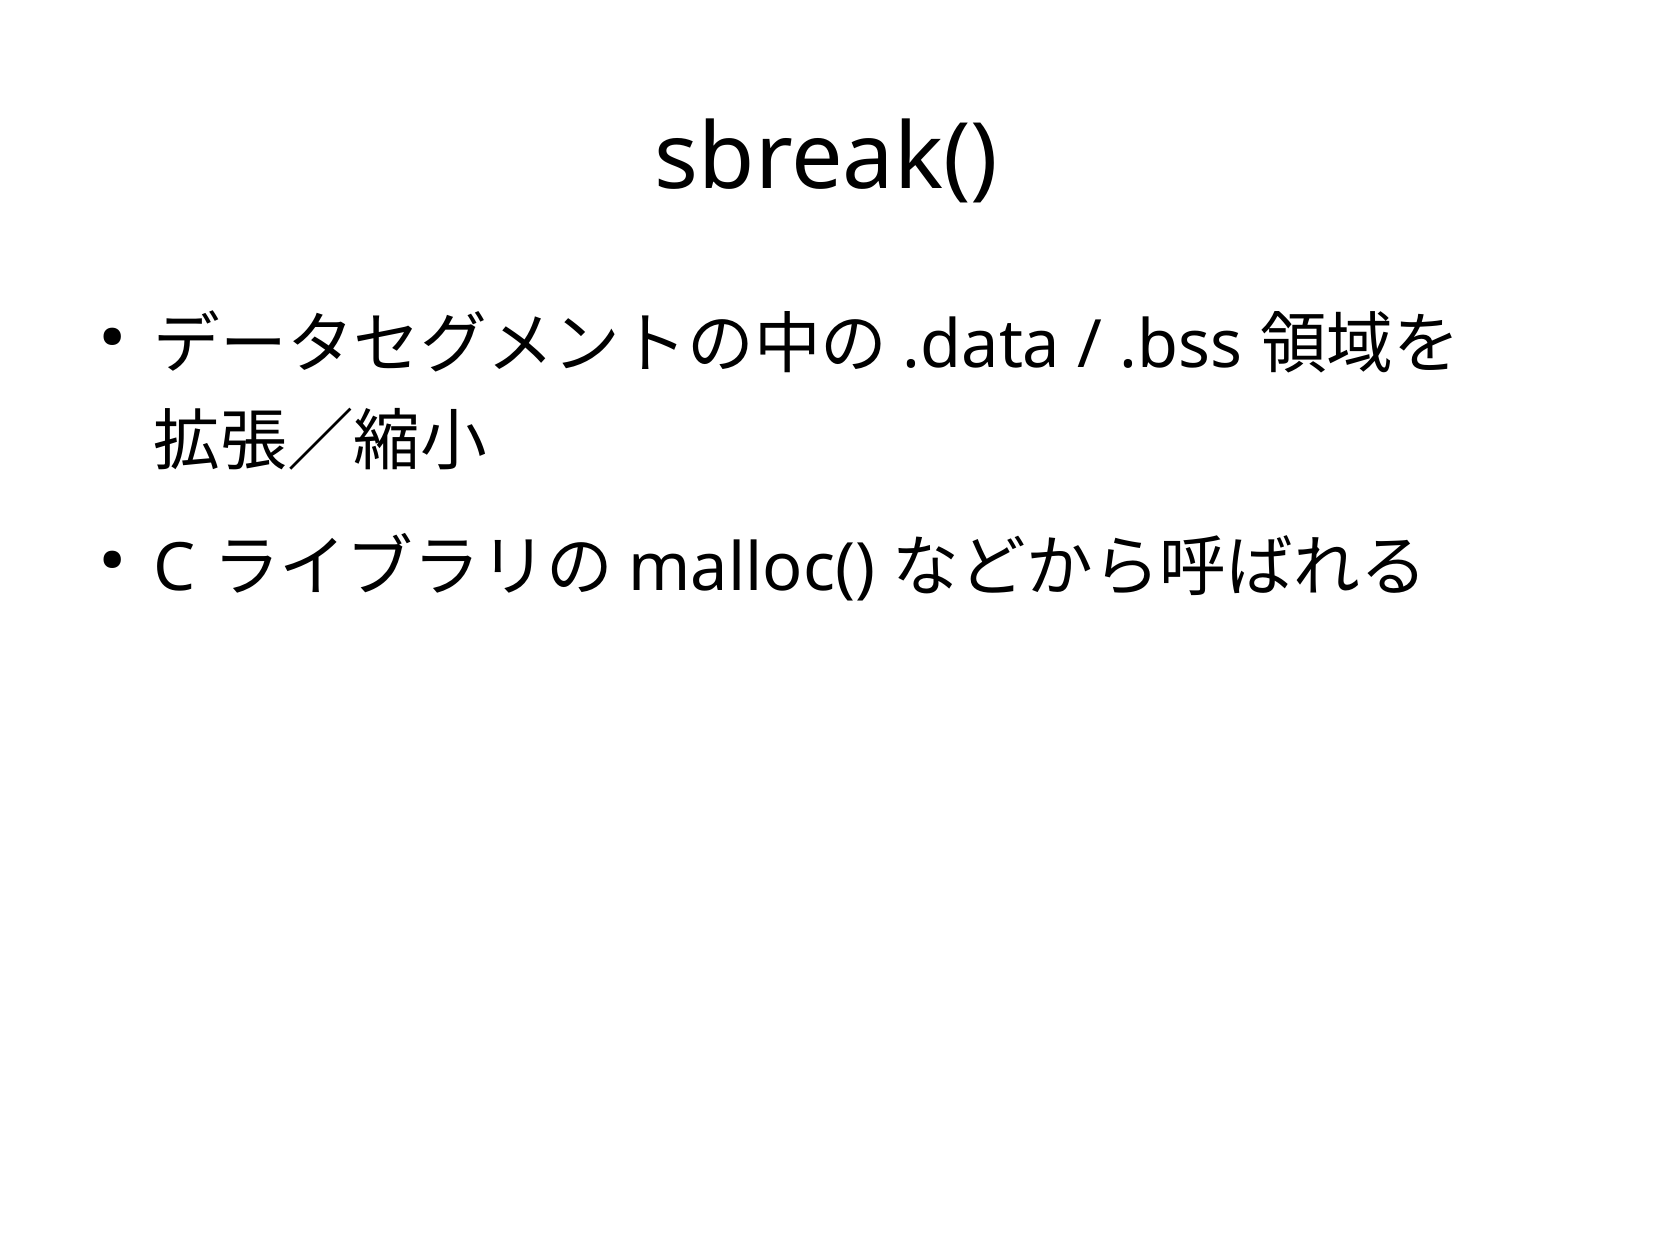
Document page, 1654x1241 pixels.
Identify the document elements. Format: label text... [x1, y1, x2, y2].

list データセグメントの中の .data / .bss 領域を 拡張／縮小 C ライブラリの malloc() などから呼ばれる [82, 290, 1538, 1170]
title sbreak() [82, 49, 1571, 257]
